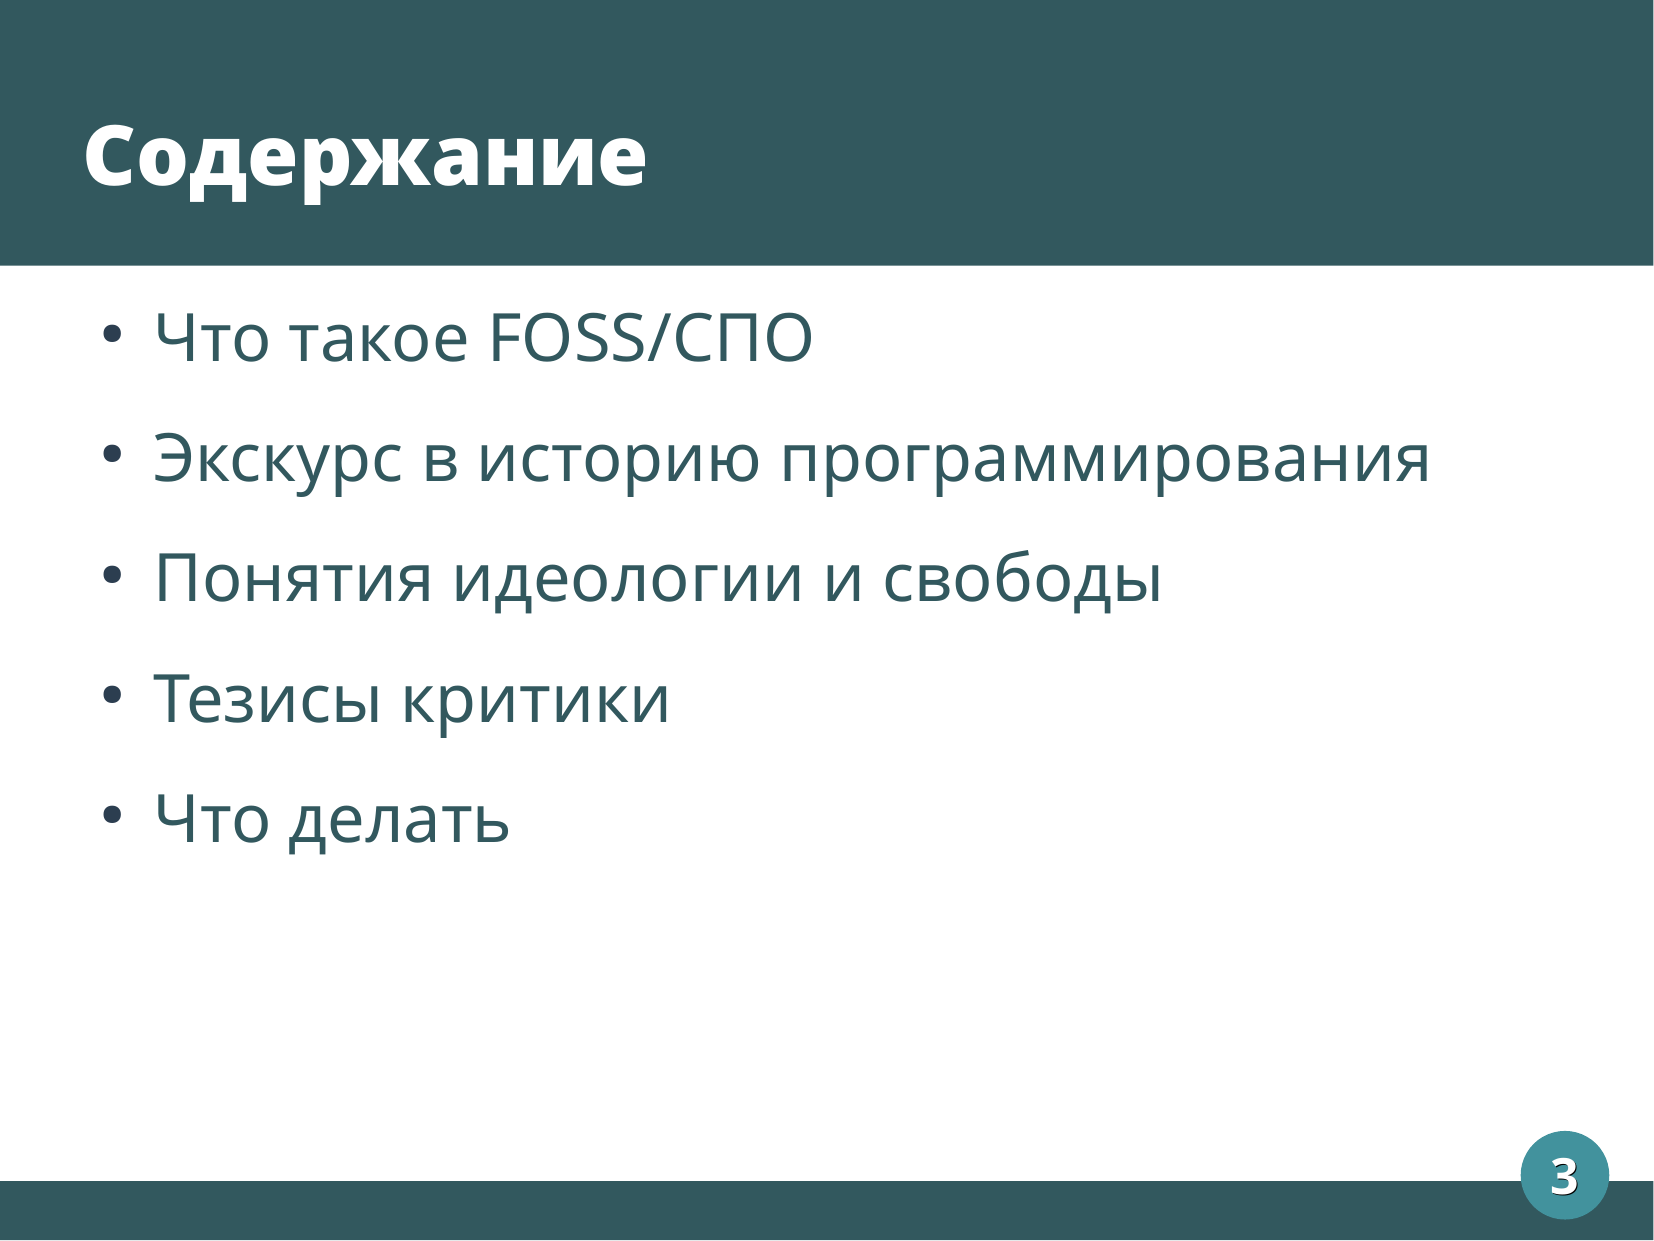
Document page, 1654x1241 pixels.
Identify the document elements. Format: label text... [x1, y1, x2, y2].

title Содержание [82, 49, 1571, 257]
list Что такое FOSS/СПО Экскурс в историю программирования Понятия идеологии и свободы Тезисы критики Что делать [82, 290, 1571, 1126]
